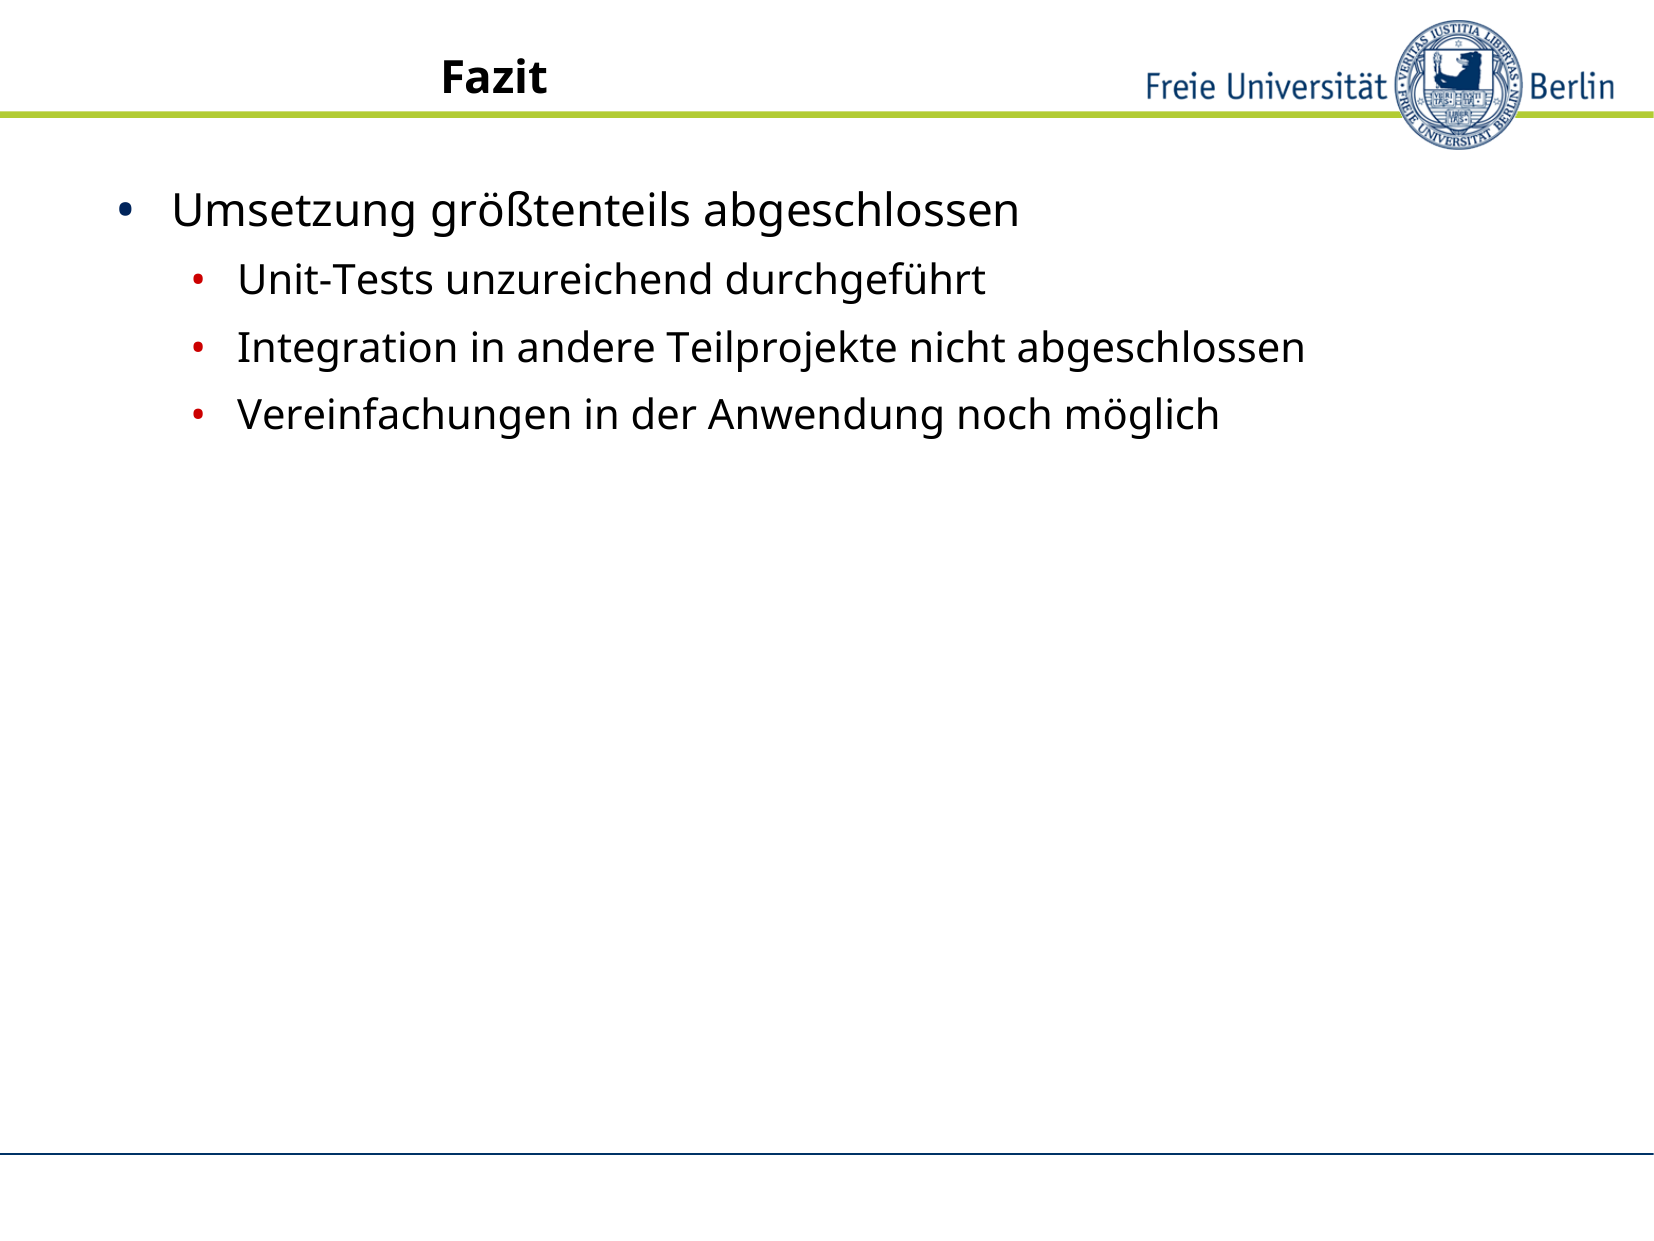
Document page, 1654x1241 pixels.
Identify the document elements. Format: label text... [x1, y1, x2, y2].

list Umsetzung größtenteils abgeschlossen Unit-Tests unzureichend durchgeführt Integration in andere Teilprojekte nicht abgeschlossen Vereinfachungen in der Anwendung noch möglich [115, 177, 1418, 680]
title Fazit [422, 0, 1654, 152]
